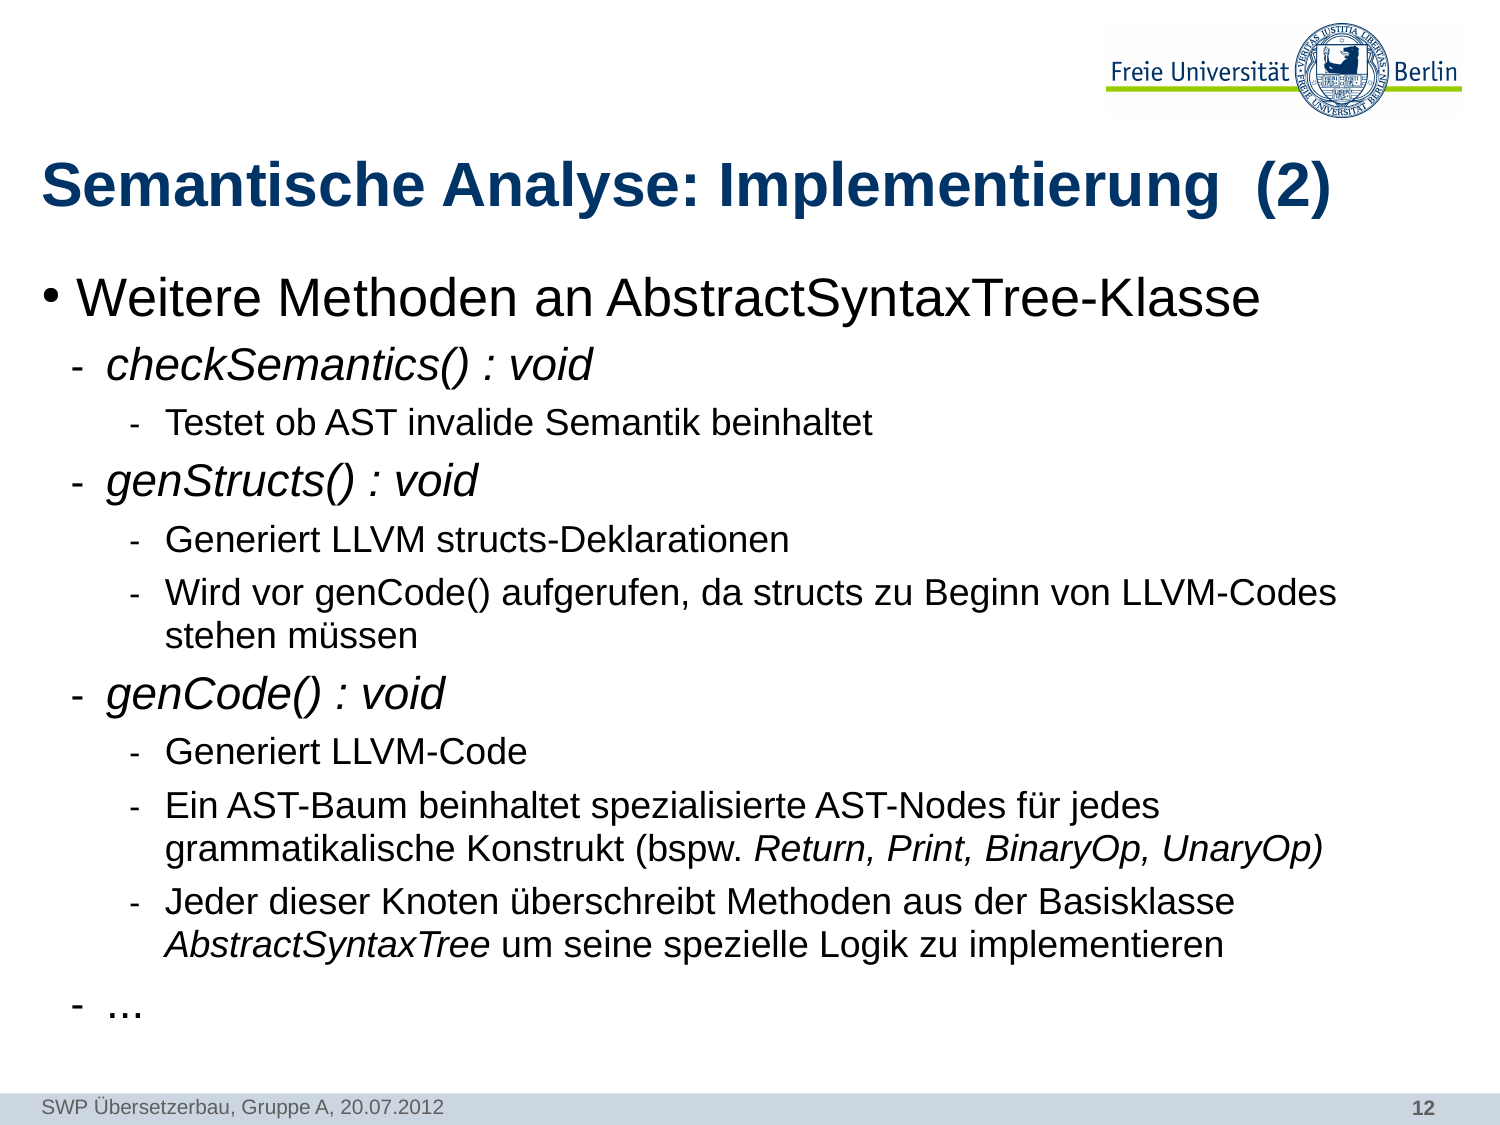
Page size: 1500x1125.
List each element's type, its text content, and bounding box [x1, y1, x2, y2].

picture [1106, 23, 1462, 118]
list Weitere Methoden an AbstractSyntaxTree-Klasse checkSemantics() : void Testet ob AST invalide Semantik beinhaltet genStructs() : void Generiert LLVM structs-Deklarationen Wird vor genCode() aufgerufen, da structs zu Beginn von LLVM-Codes stehen müssen genCode() : void Generiert LLVM-Code Ein AST-Baum beinhaltet spezialisierte AST-Nodes für jedes grammatikalische Konstrukt (bspw. Return, Print, BinaryOp, UnaryOp) Jeder dieser Knoten überschreibt Methoden aus der Basisklasse AbstractSyntaxTree um seine spezielle Logik zu implementieren ... [41, 265, 1460, 1028]
title Semantische Analyse: Implementierung (2) [41, 149, 1460, 221]
